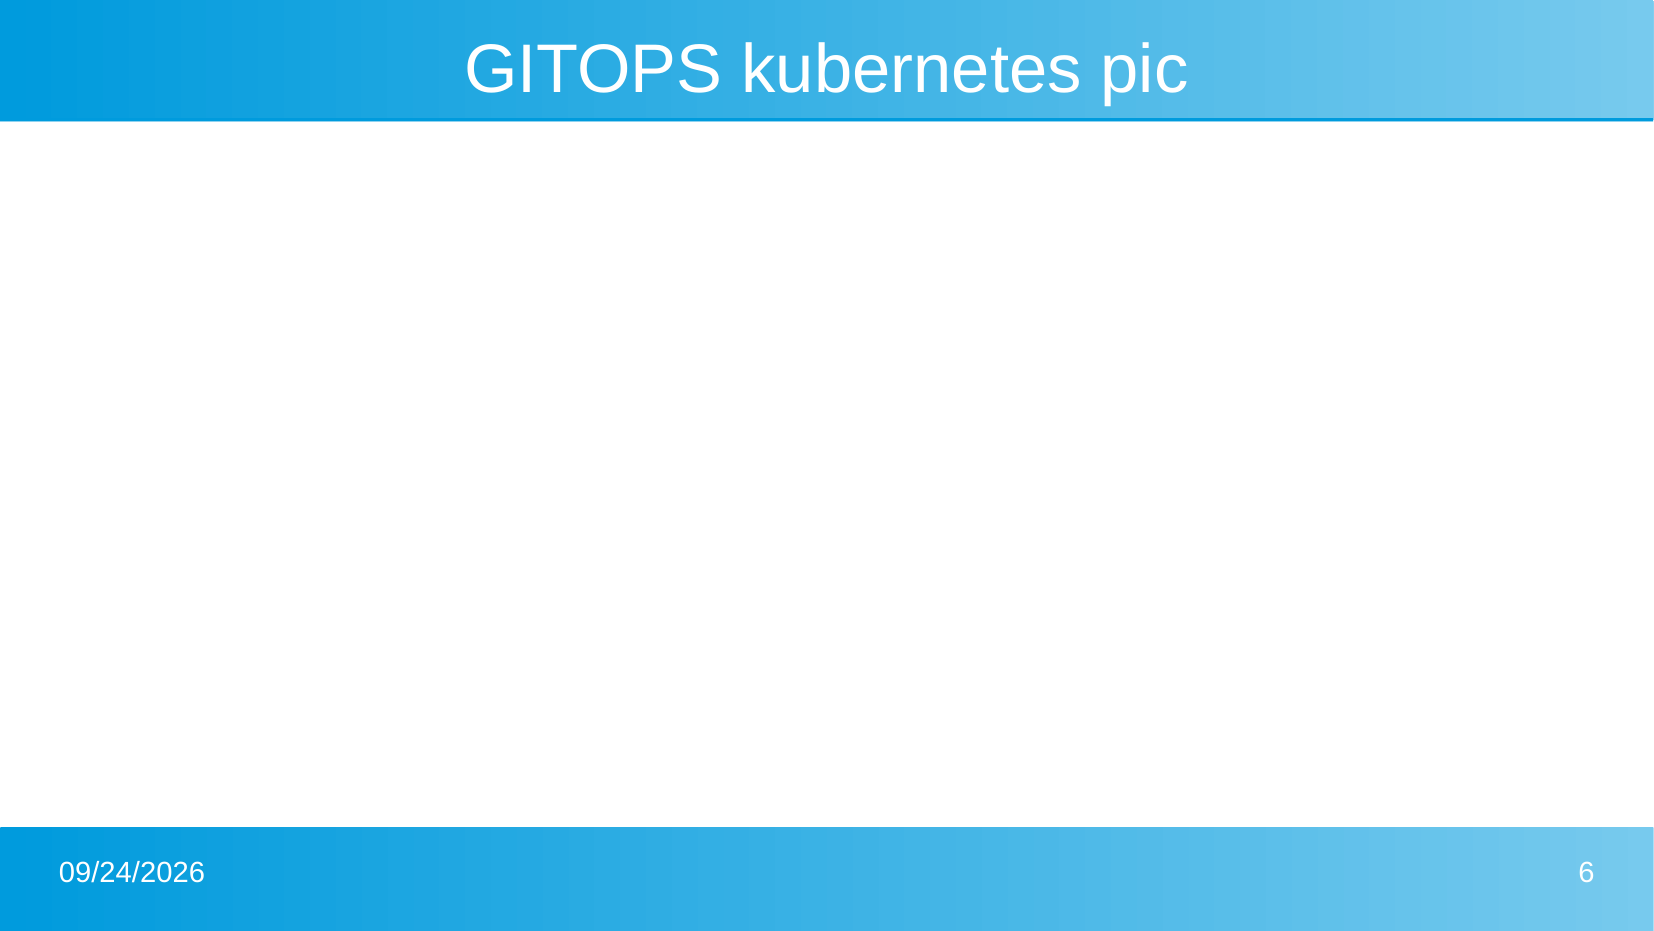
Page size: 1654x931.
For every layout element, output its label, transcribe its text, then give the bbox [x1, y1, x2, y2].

title GITOPS kubernetes pic [59, 29, 1595, 108]
